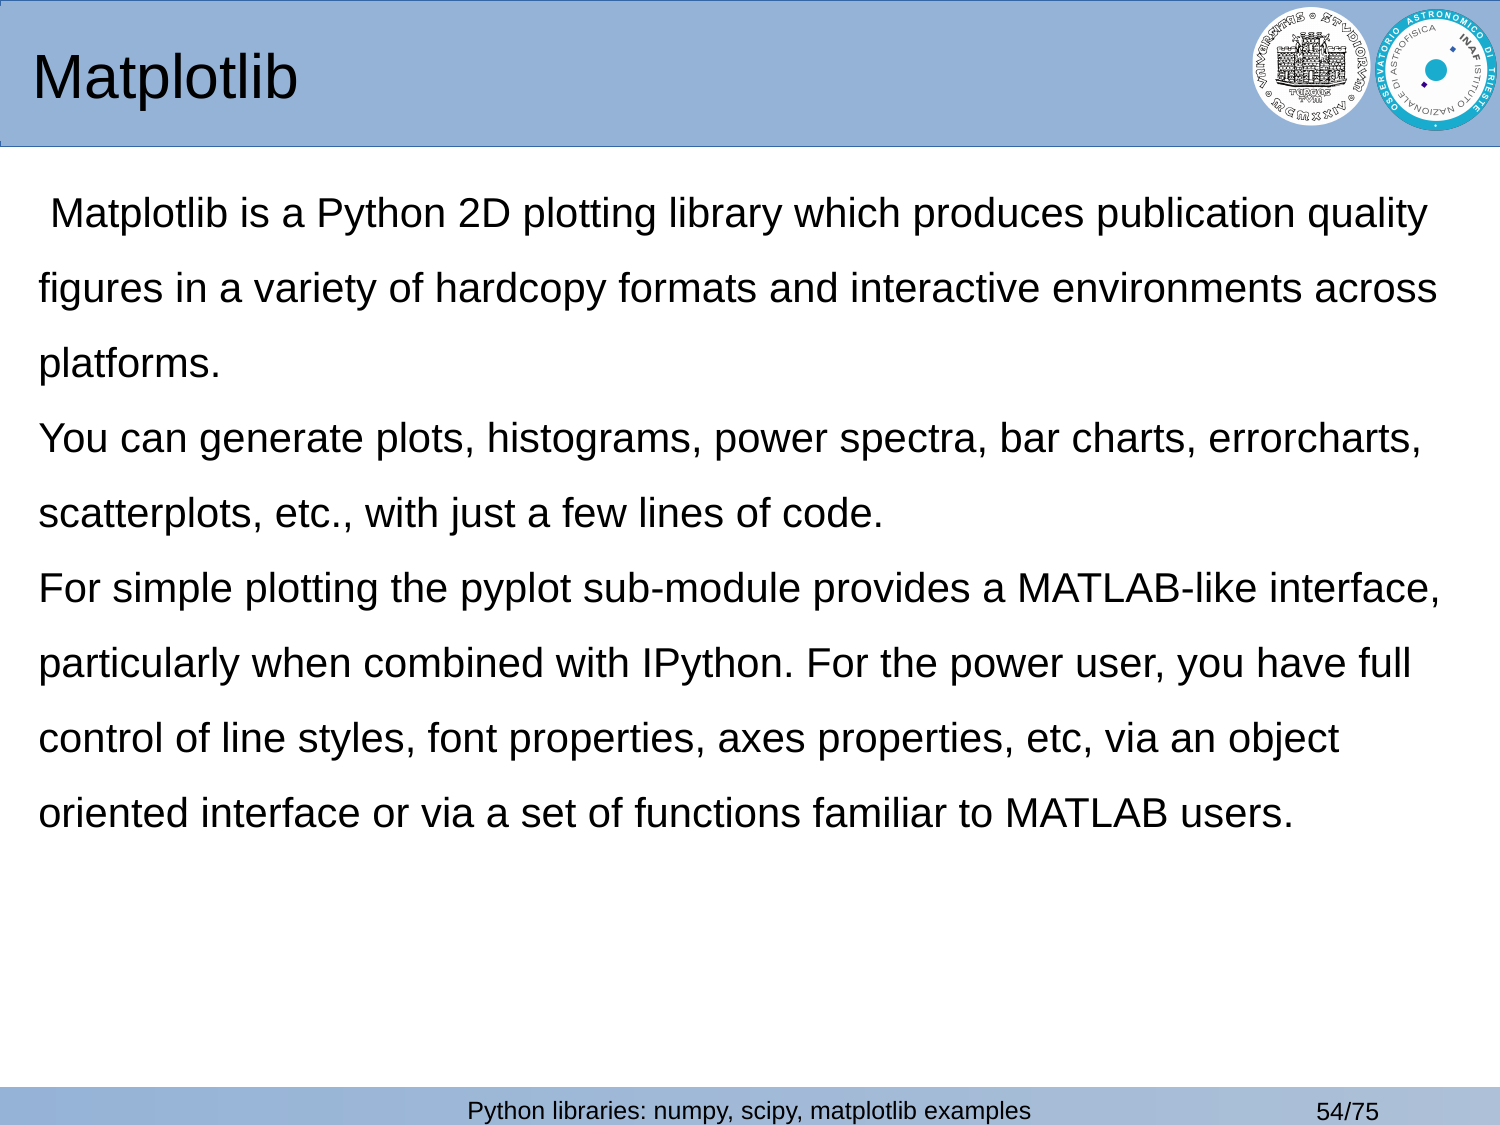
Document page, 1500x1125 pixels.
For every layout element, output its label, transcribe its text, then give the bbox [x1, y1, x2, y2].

picture [1253, 0, 1500, 156]
text_box Matplotlib [0, 5, 1253, 141]
list Matplotlib is a Python 2D plotting library which produces publication quality figures in a variety of hardcopy formats and interactive environments across platforms. You can generate plots, histograms, power spectra, bar charts, errorcharts, scatterplots, etc., with just a few lines of code. For simple plotting the pyplot sub-module provides a MATLAB-like interface, particularly when combined with IPython. For the power user, you have full control of line styles, font properties, axes properties, etc, via an object oriented interface or via a set of functions familiar to MATLAB users. [23, 153, 1466, 1054]
